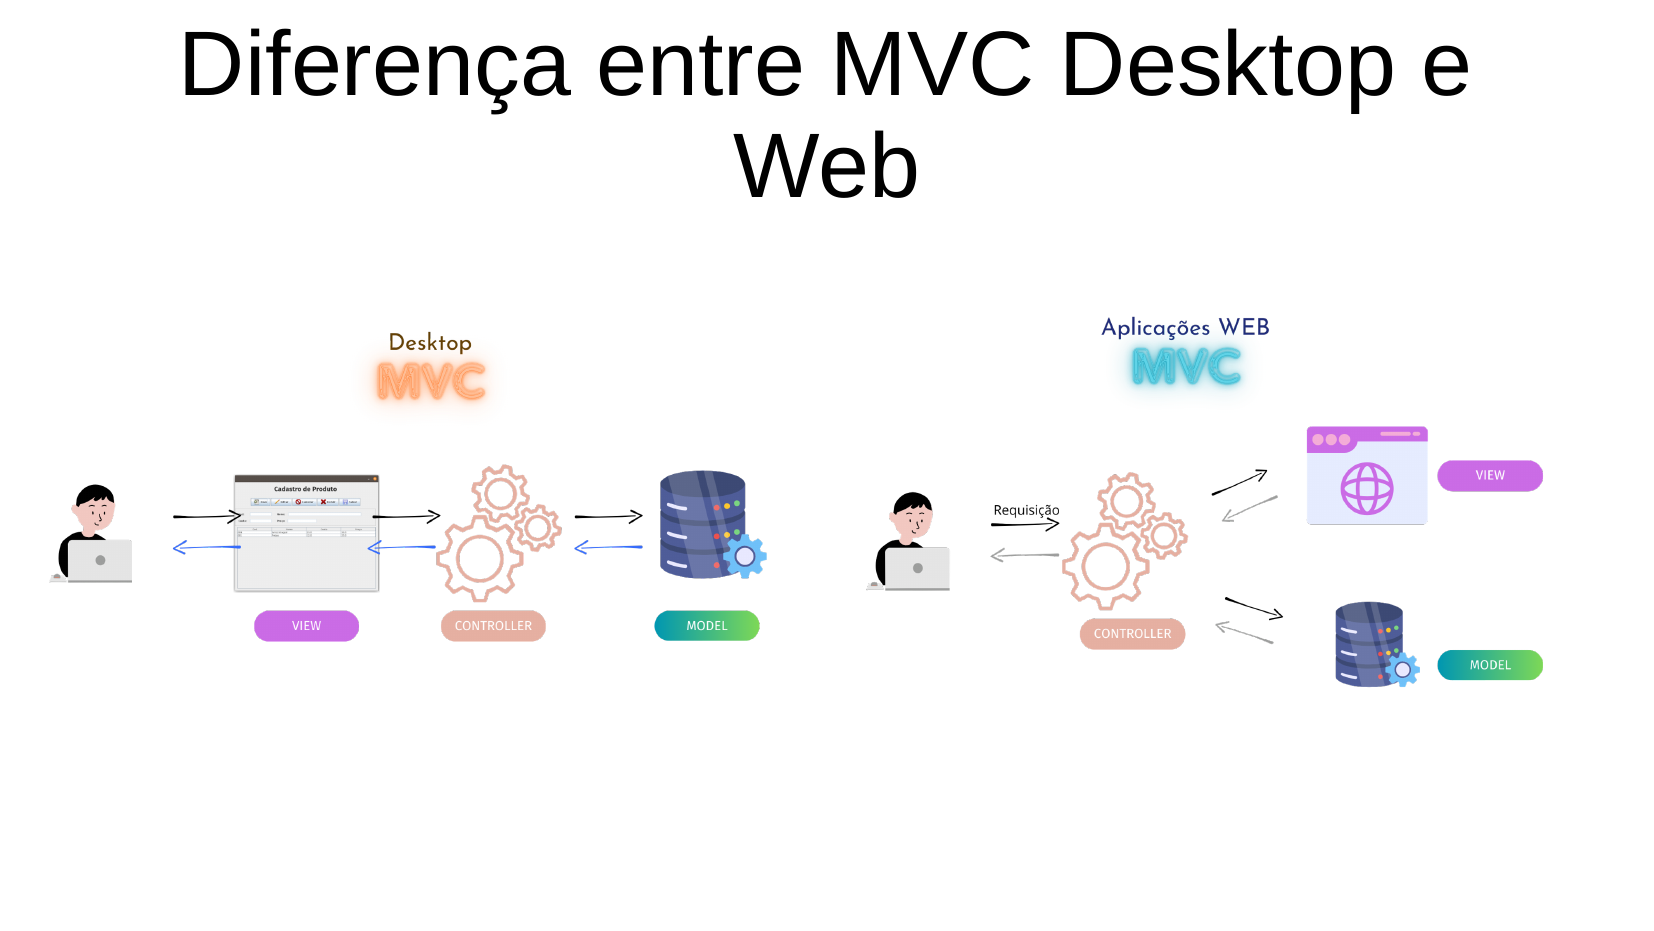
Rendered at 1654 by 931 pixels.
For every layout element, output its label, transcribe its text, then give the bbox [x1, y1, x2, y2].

picture [35, 285, 1623, 757]
title Diferença entre MVC Desktop e Web [82, 12, 1571, 218]
